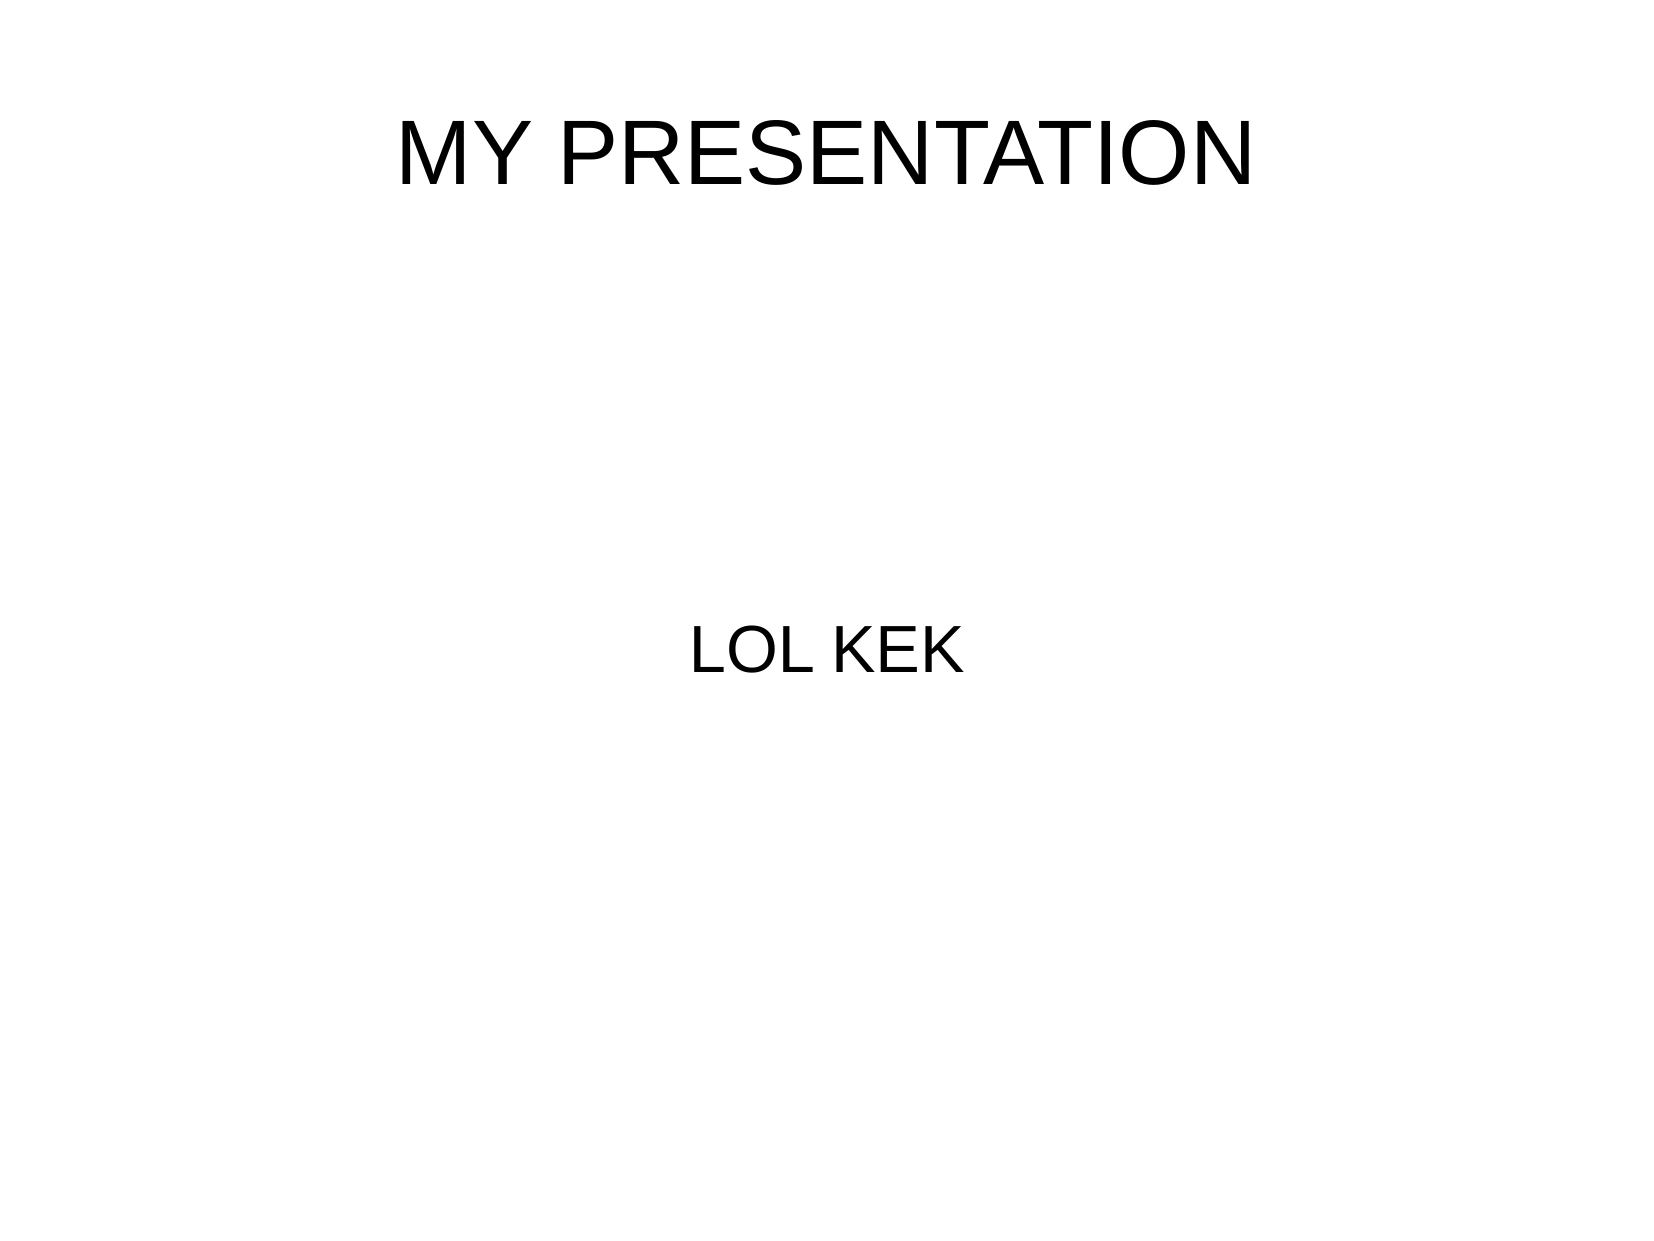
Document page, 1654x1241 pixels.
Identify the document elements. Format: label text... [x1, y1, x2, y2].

title MY PRESENTATION [82, 49, 1571, 257]
subtitle LOL KEK [82, 290, 1571, 1010]
